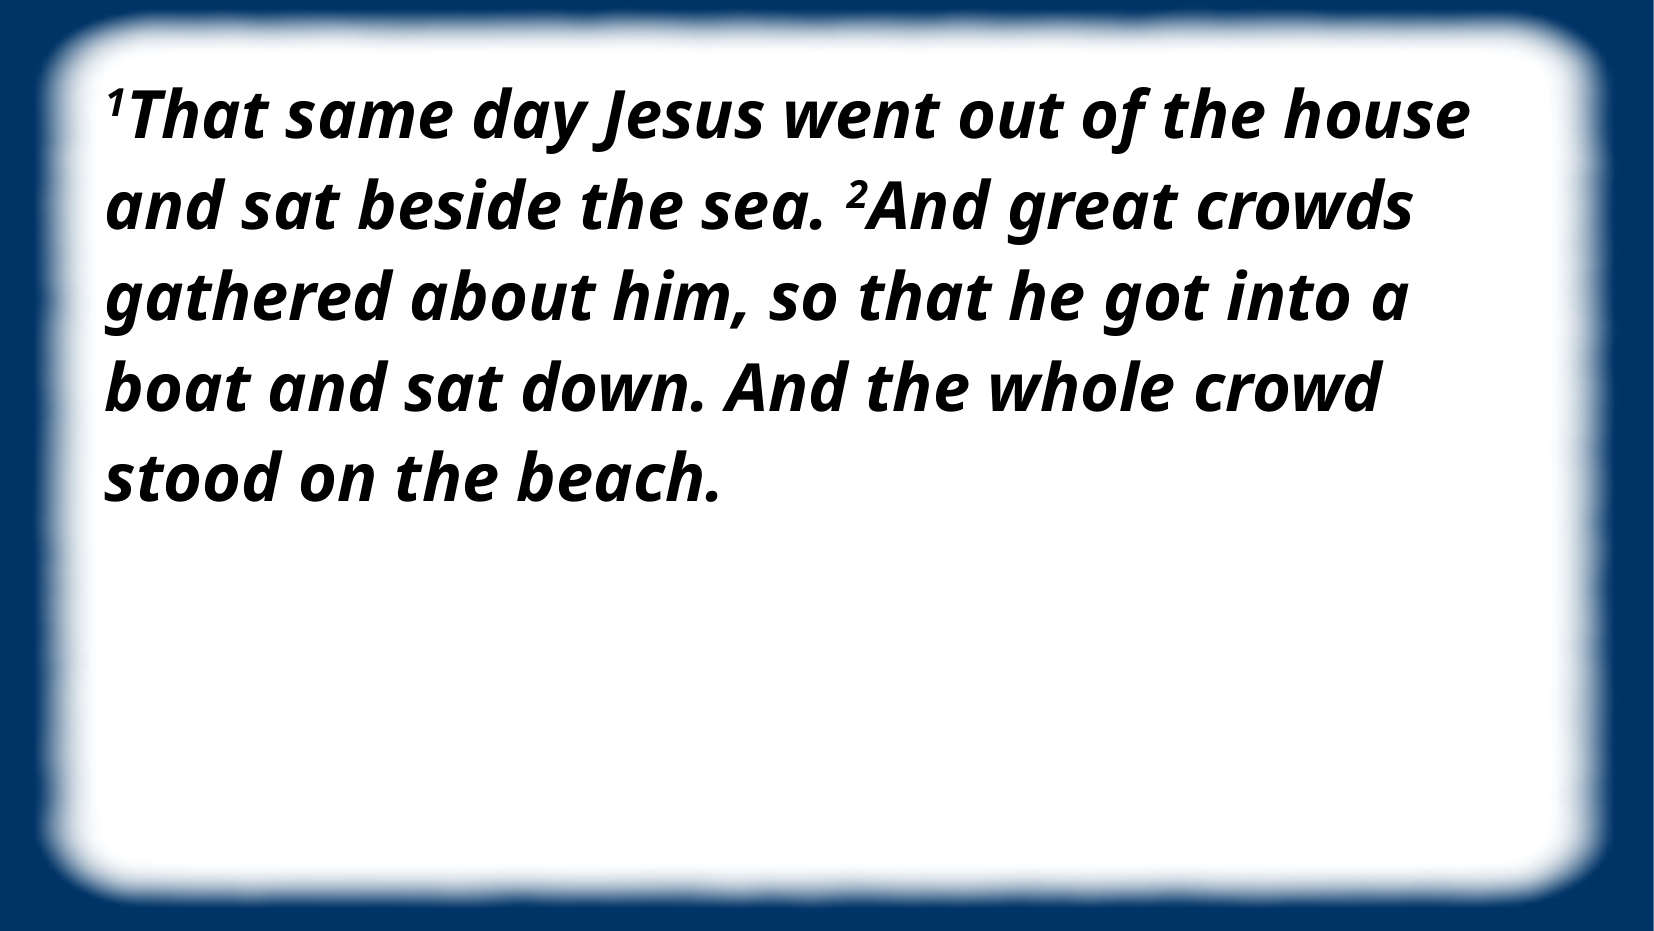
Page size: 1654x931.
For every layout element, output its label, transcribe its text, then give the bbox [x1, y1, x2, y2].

text_box 1That same day Jesus went out of the house and sat beside the sea. 2And great crowds gathered about him, so that he got into a boat and sat down. And the whole crowd stood on the beach. [90, 60, 1561, 430]
picture [0, 0, 1654, 931]
